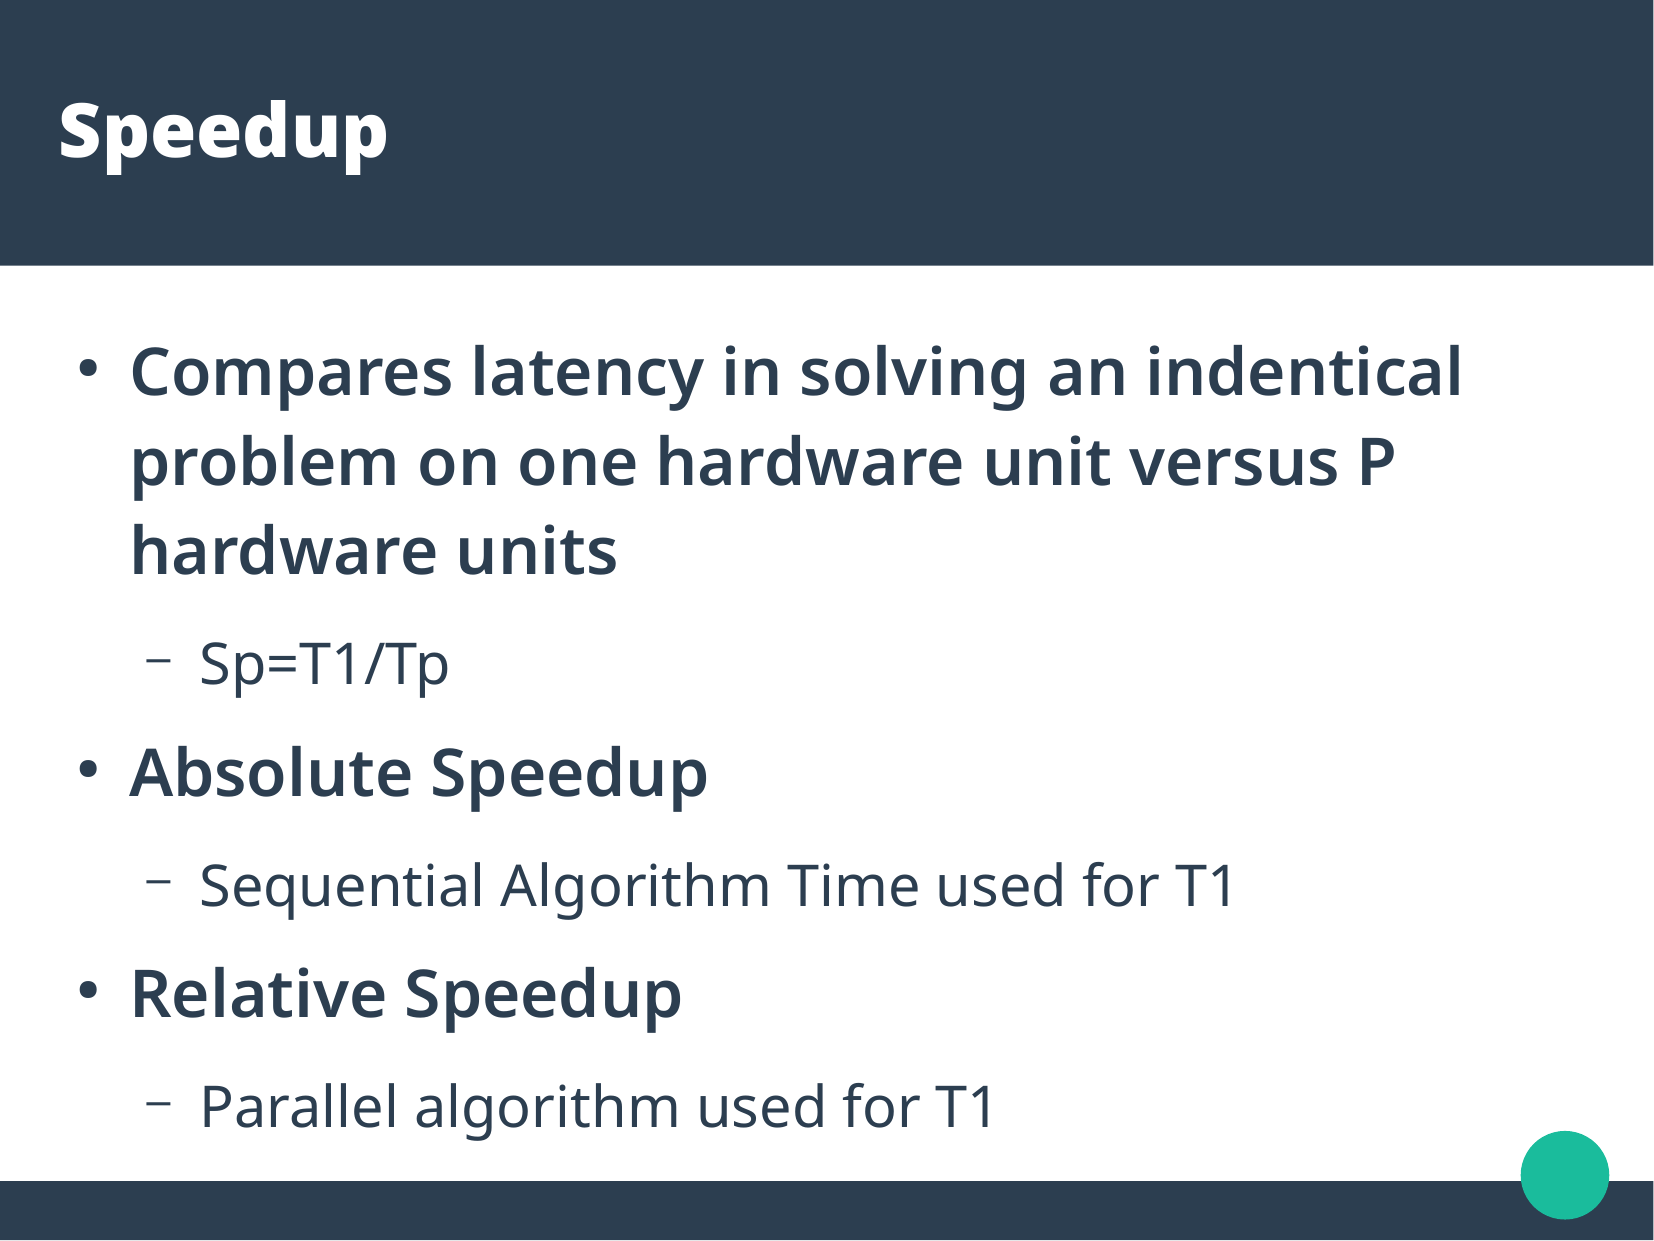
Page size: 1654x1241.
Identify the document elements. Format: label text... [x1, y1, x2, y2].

title Speedup [59, 49, 1595, 207]
list Compares latency in solving an indentical problem on one hardware unit versus P hardware units Sp=T1/Tp Absolute Speedup Sequential Algorithm Time used for T1 Relative Speedup Parallel algorithm used for T1 [59, 324, 1595, 1152]
